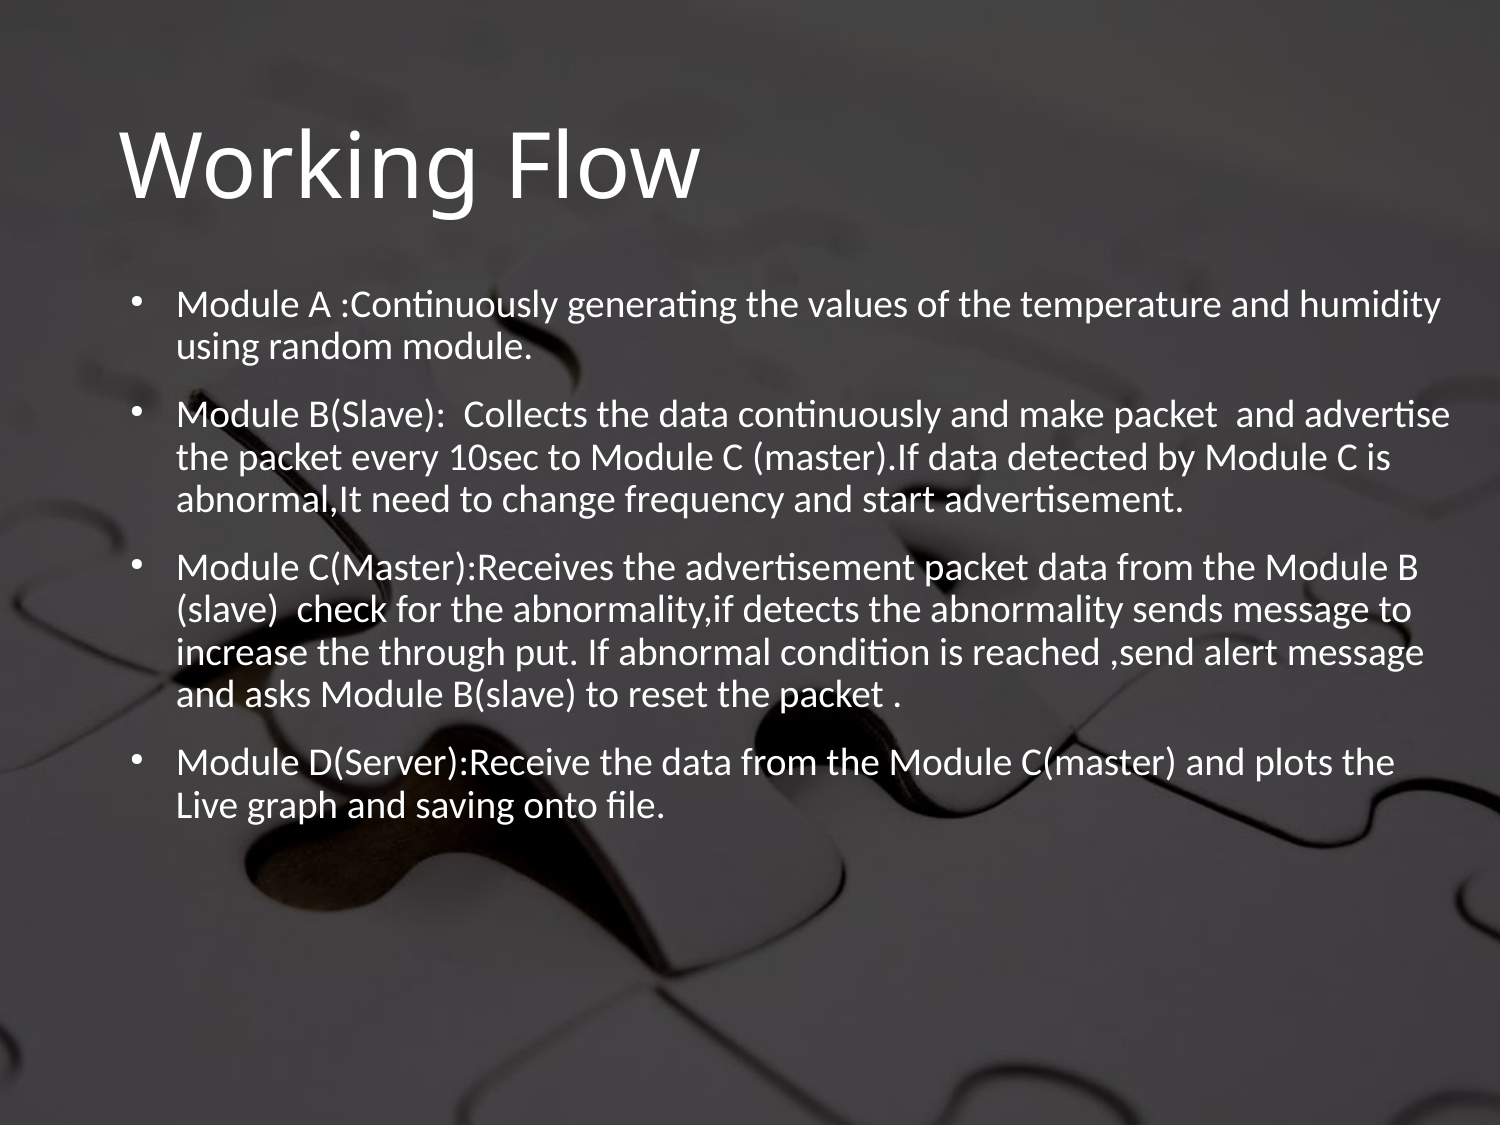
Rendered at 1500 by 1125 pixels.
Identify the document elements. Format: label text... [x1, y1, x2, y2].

title Working Flow [103, 59, 1397, 278]
list Module A :Continuously generating the values of the temperature and humidity using random module. Module B(Slave): Collects the data continuously and make packet and advertise the packet every 10sec to Module C (master).If data detected by Module C is abnormal,It need to change frequency and start advertisement. Module C(Master):Receives the advertisement packet data from the Module B (slave) check for the abnormality,if detects the abnormality sends message to increase the through put. If abnormal condition is reached ,send alert message and asks Module B(slave) to reset the packet . Module D(Server):Receive the data from the Module C(master) and plots the Live graph and saving onto file. [114, 283, 1453, 898]
picture [0, 0, 1500, 1125]
